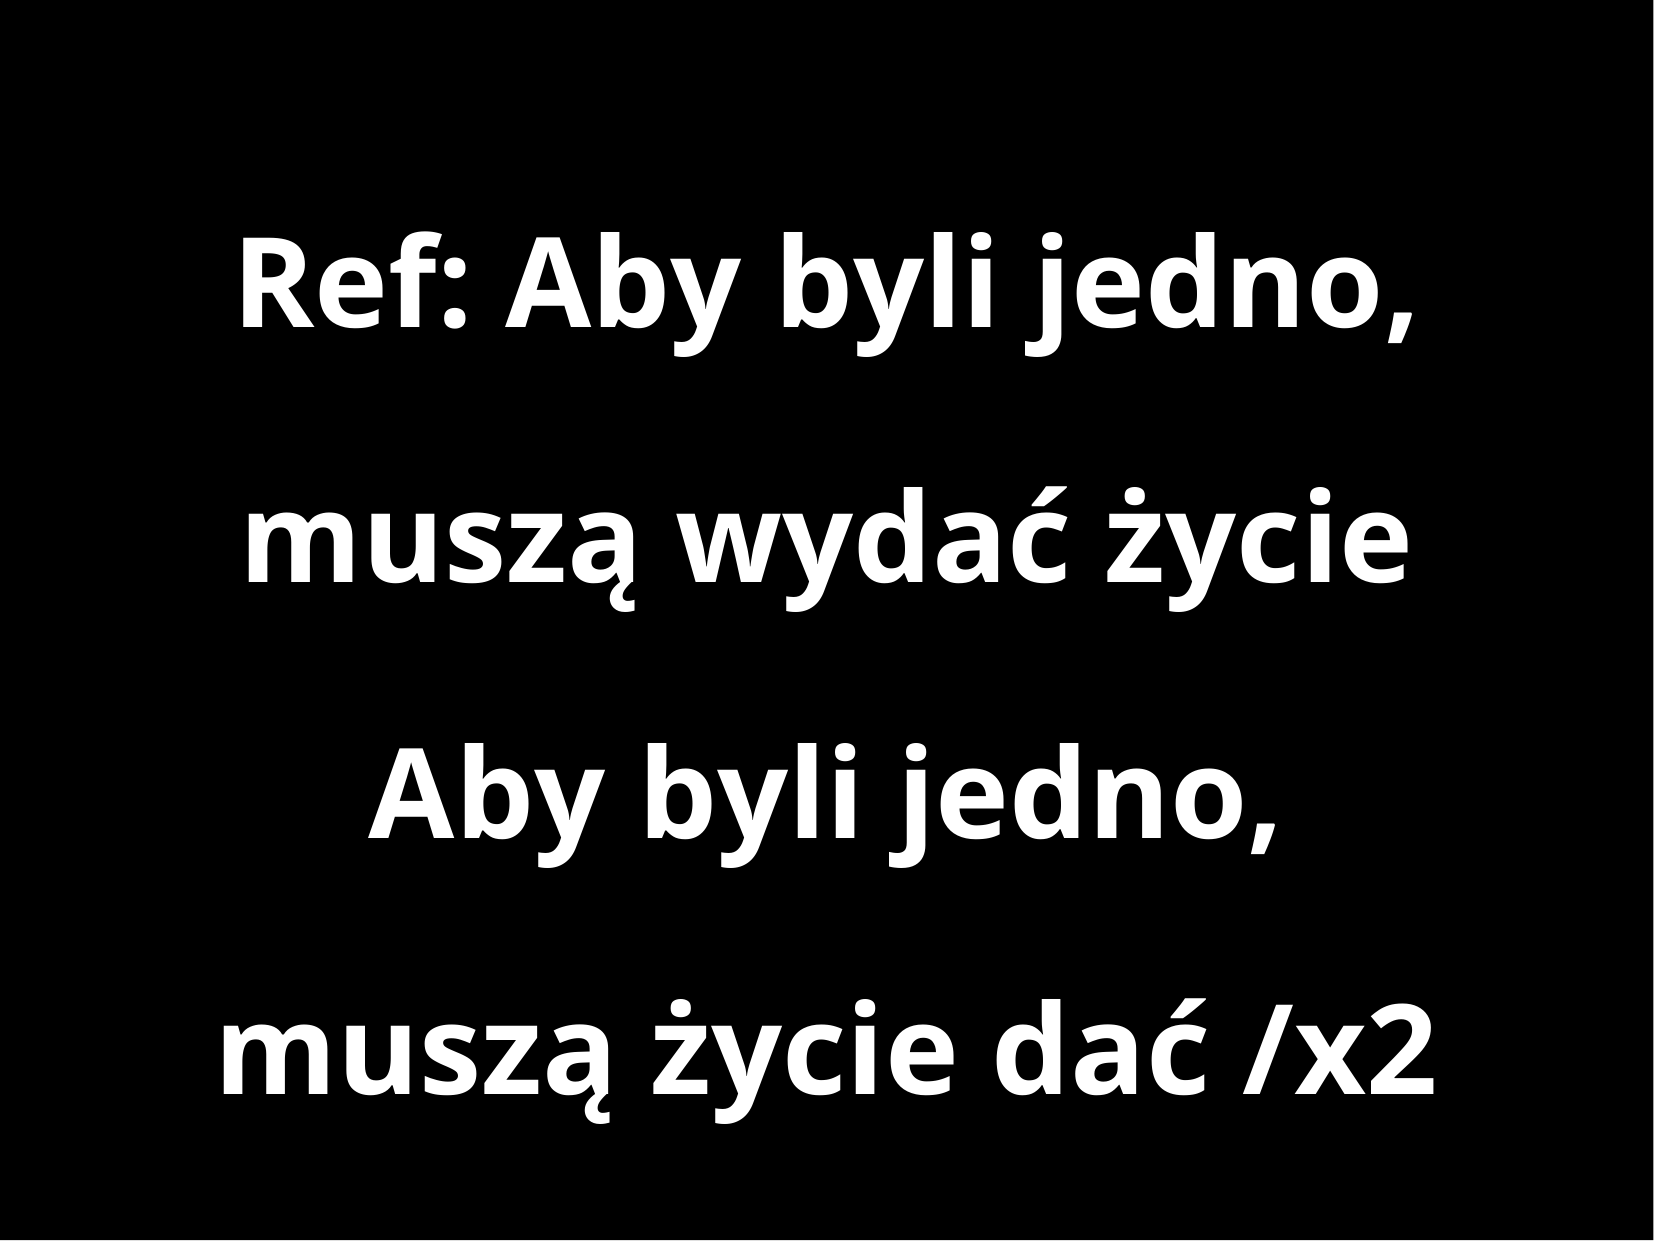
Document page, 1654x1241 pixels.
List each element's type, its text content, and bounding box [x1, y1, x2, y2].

title Ref: Aby byli jedno, muszą wydać życie Aby byli jedno, muszą życie dać /x2 [0, 0, 1654, 1241]
